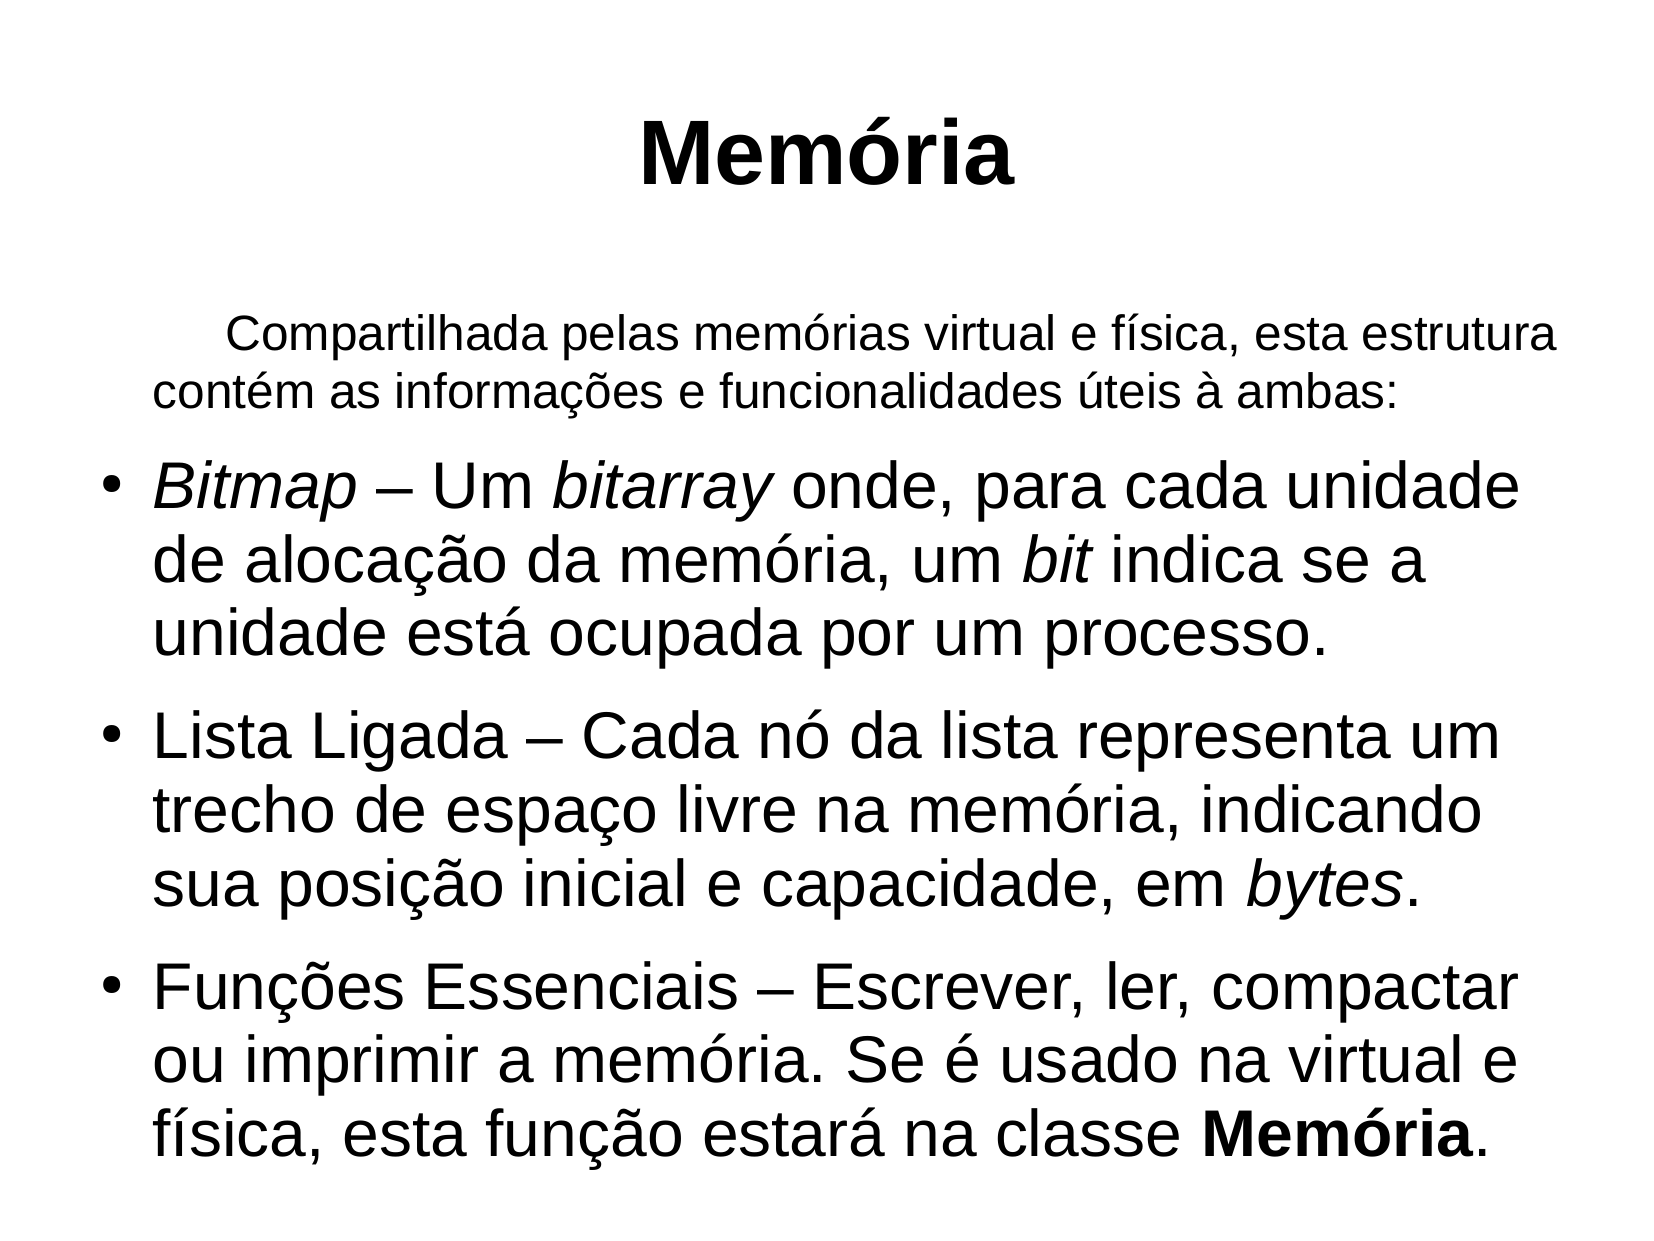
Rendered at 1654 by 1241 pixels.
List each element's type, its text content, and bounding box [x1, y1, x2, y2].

list Compartilhada pelas memórias virtual e física, esta estrutura contém as informações e funcionalidades úteis à ambas: Bitmap – Um bitarray onde, para cada unidade de alocação da memória, um bit indica se a unidade está ocupada por um processo. Lista Ligada – Cada nó da lista representa um trecho de espaço livre na memória, indicando sua posição inicial e capacidade, em bytes. Funções Essenciais – Escrever, ler, compactar ou imprimir a memória. Se é usado na virtual e física, esta função estará na classe Memória. [82, 290, 1571, 1182]
title Memória [82, 49, 1571, 257]
